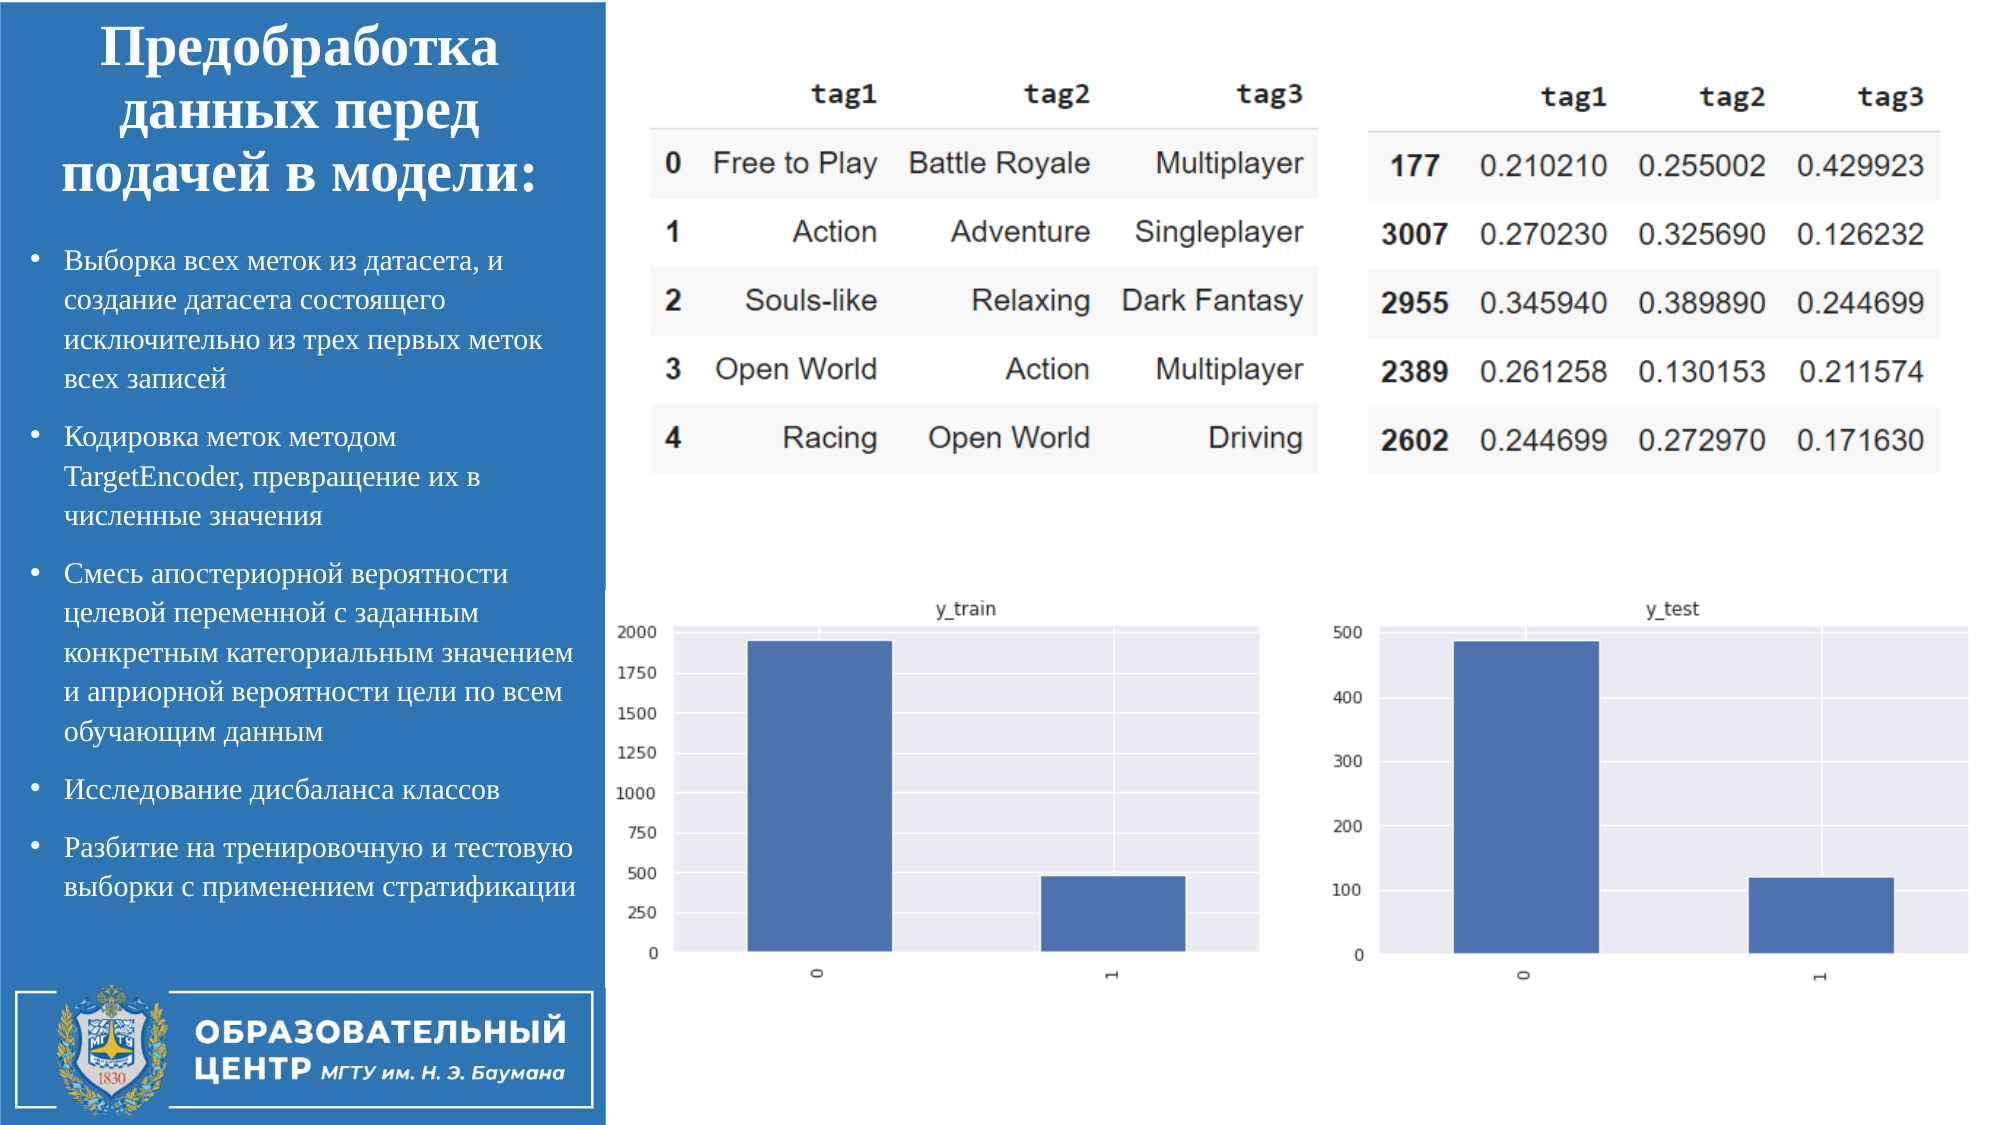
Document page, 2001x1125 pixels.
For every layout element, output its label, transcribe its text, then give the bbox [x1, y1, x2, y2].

picture [1368, 58, 1949, 473]
text_box Выборка всех меток из датасета, и создание датасета состоящего исключительно из трех первых меток всех записей Кодировка меток методом TargetEncoder, превращение их в численные значения Смесь апостериорной вероятности целевой переменной с заданным конкретным категориальным значением и априорной вероятности цели по всем обучающим данным Исследование дисбаланса классов Разбитие на тренировочную и тестовую выборки с применением стратификации [15, 177, 592, 945]
picture [605, 590, 1270, 988]
text_box [0, 2, 606, 1125]
picture [15, 983, 594, 1117]
text_box Предобработка данных перед подачей в модели: [23, 8, 577, 177]
picture [649, 58, 1323, 473]
picture [1321, 590, 1979, 990]
